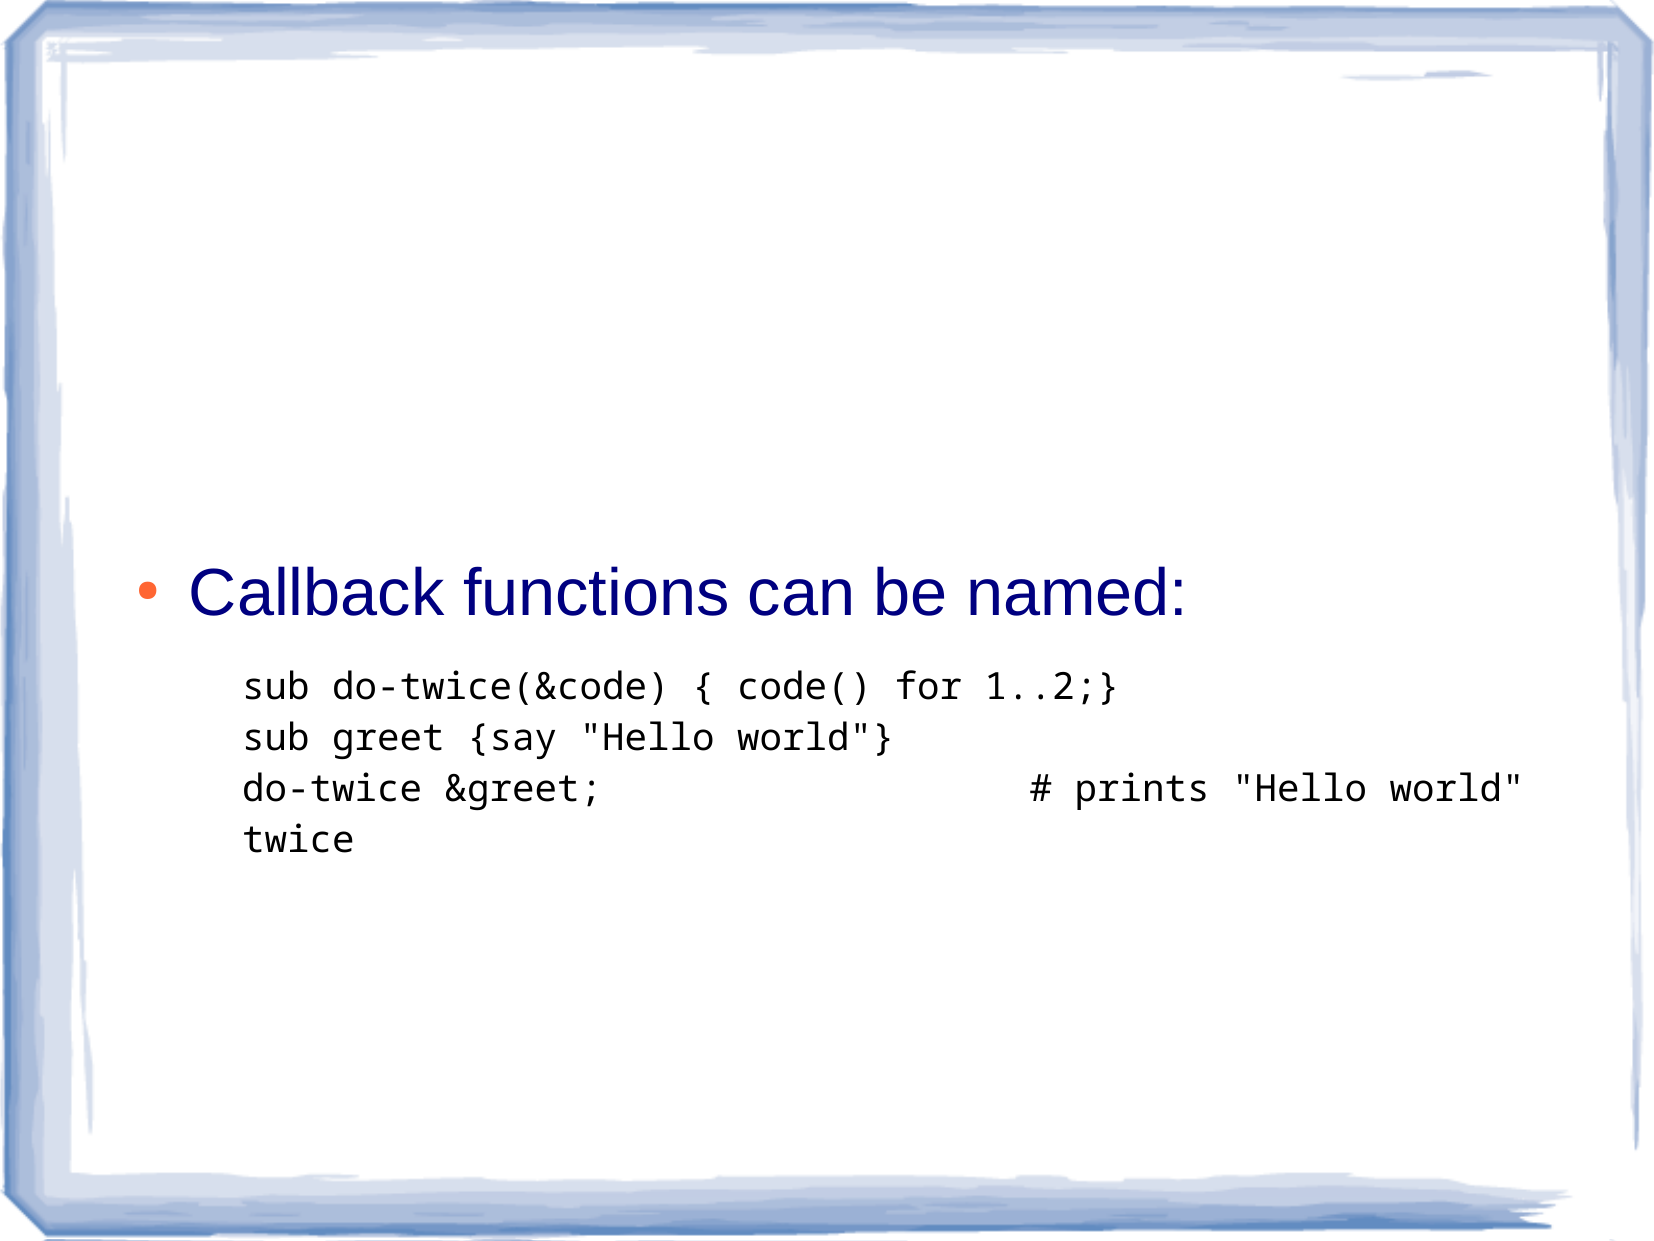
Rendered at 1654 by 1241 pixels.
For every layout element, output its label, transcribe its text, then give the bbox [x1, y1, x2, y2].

list Callback functions can be named: sub do-twice(&code) { code() for 1..2;} sub greet {say "Hello world"} do-twice &greet; # prints "Hello world" twice [118, 242, 1571, 1137]
picture [0, 0, 1654, 1241]
